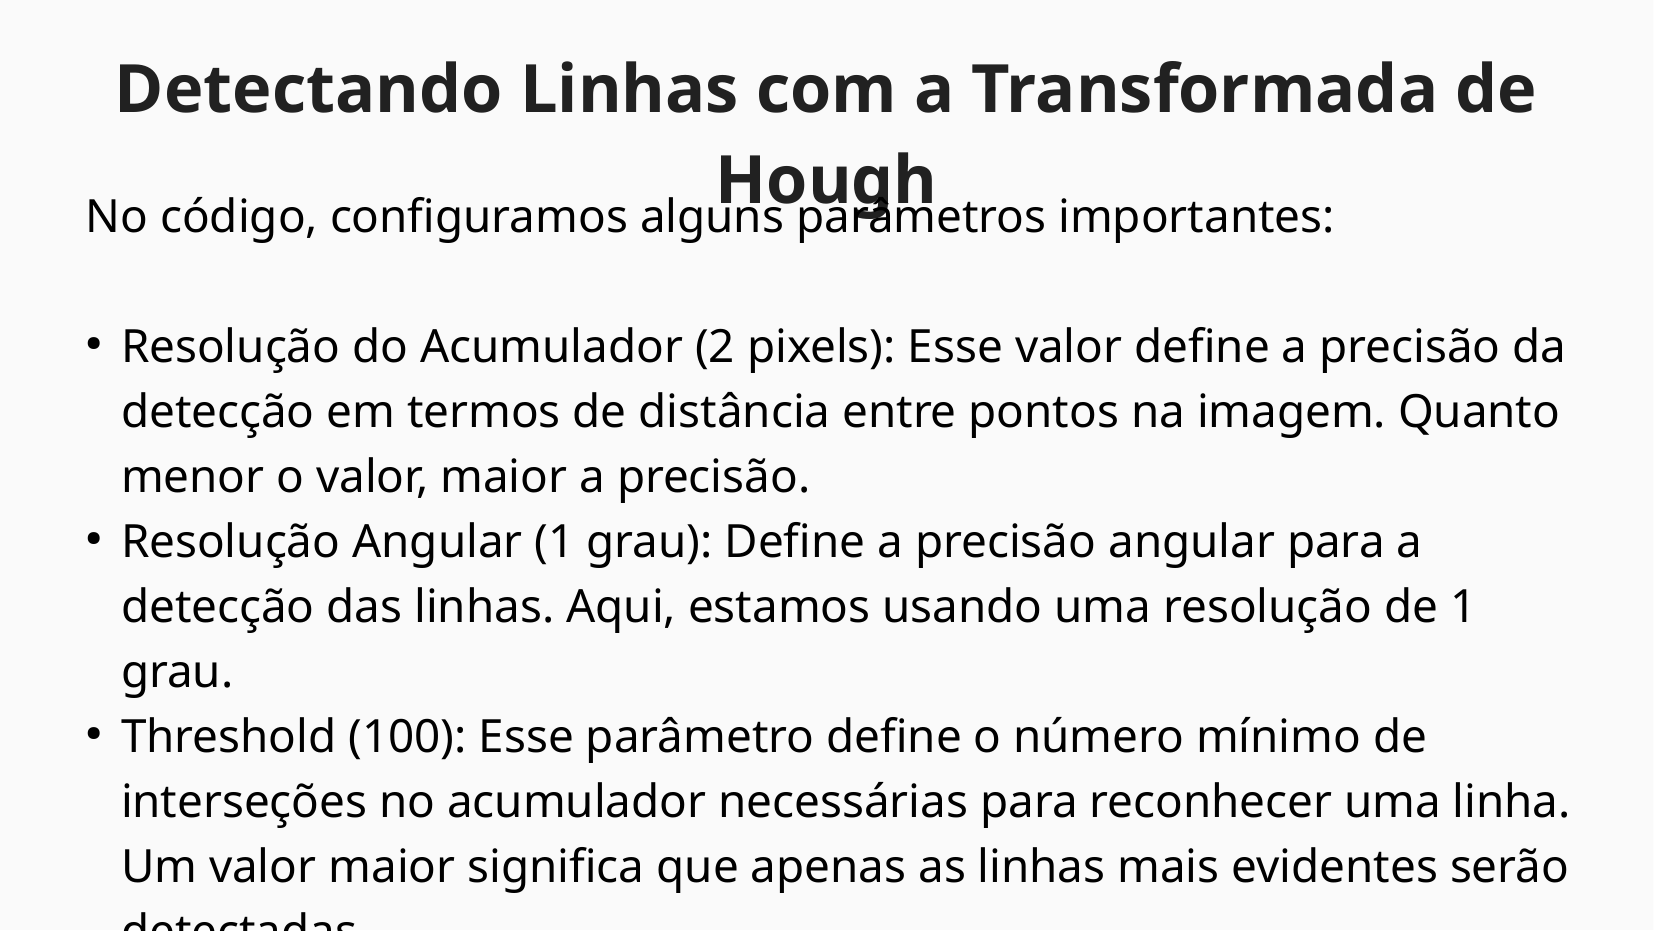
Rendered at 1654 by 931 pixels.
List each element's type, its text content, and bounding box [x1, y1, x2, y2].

text_box No código, configuramos alguns parâmetros importantes: Resolução do Acumulador (2 pixels): Esse valor define a precisão da detecção em termos de distância entre pontos na imagem. Quanto menor o valor, maior a precisão. Resolução Angular (1 grau): Define a precisão angular para a detecção das linhas. Aqui, estamos usando uma resolução de 1 grau. Threshold (100): Esse parâmetro define o número mínimo de interseções no acumulador necessárias para reconhecer uma linha. Um valor maior significa que apenas as linhas mais evidentes serão detectadas. [85, 181, 1574, 831]
title Detectando Linhas com a Transformada de Hough [82, 41, 1571, 210]
